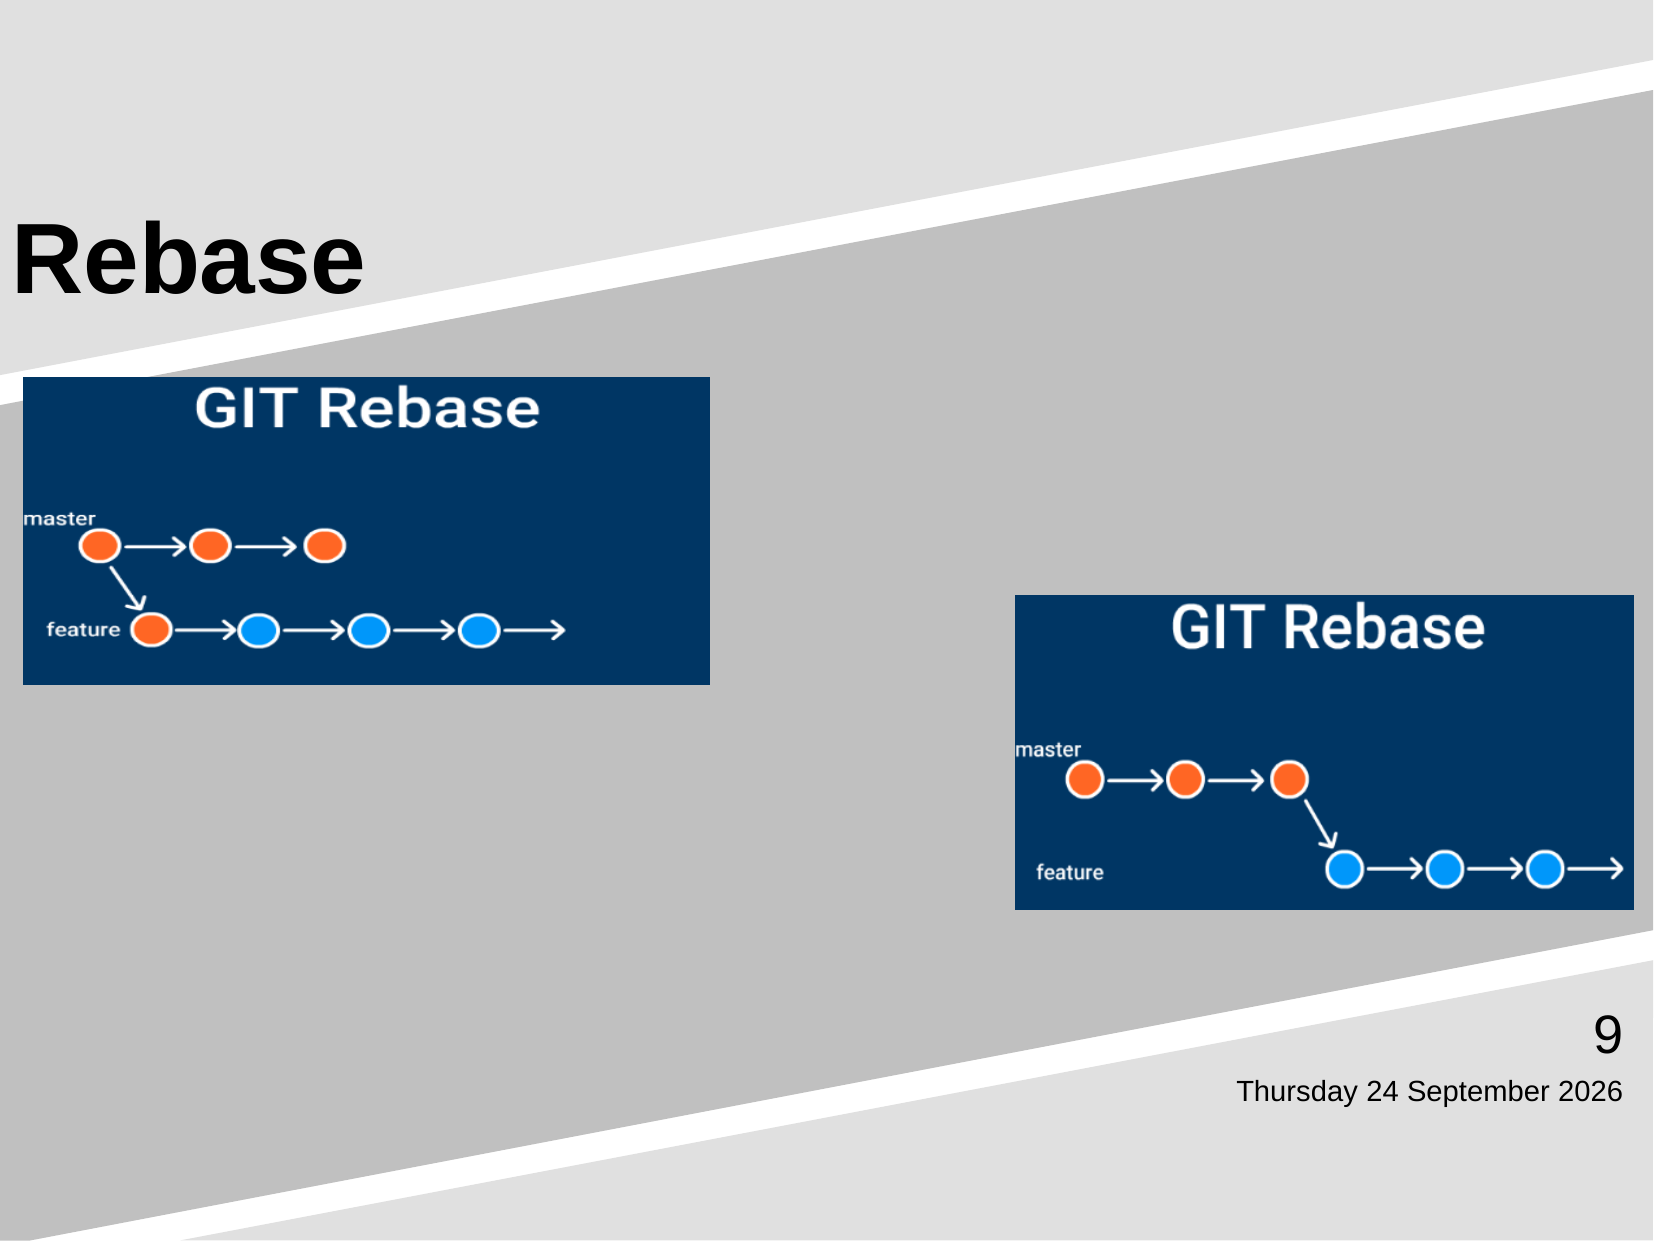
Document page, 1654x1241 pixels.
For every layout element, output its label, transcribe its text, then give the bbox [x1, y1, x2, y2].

picture [23, 377, 710, 685]
title Rebase [11, 155, 1500, 363]
picture [1015, 595, 1634, 910]
